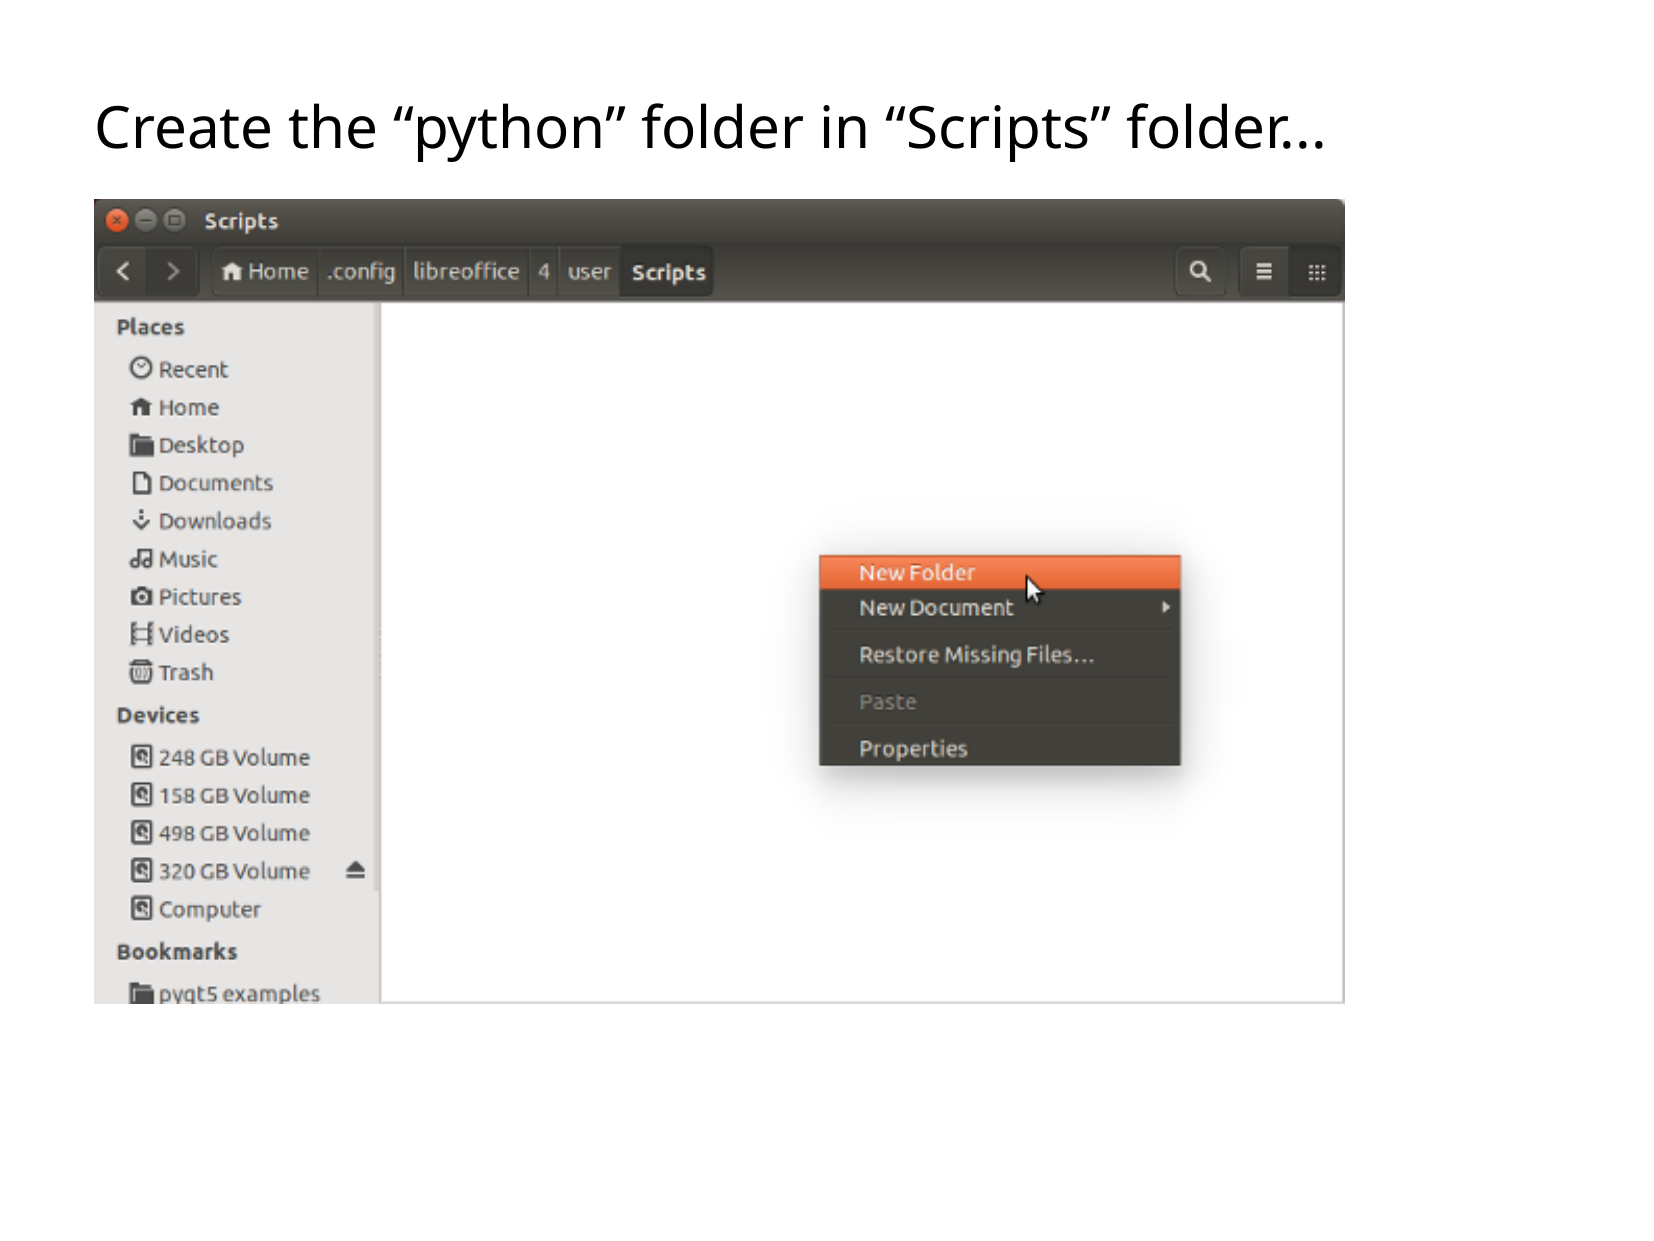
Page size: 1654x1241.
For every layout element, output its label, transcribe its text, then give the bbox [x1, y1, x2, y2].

title Create the “python” folder in “Scripts” folder... [94, 72, 1560, 180]
picture [94, 199, 1345, 1004]
